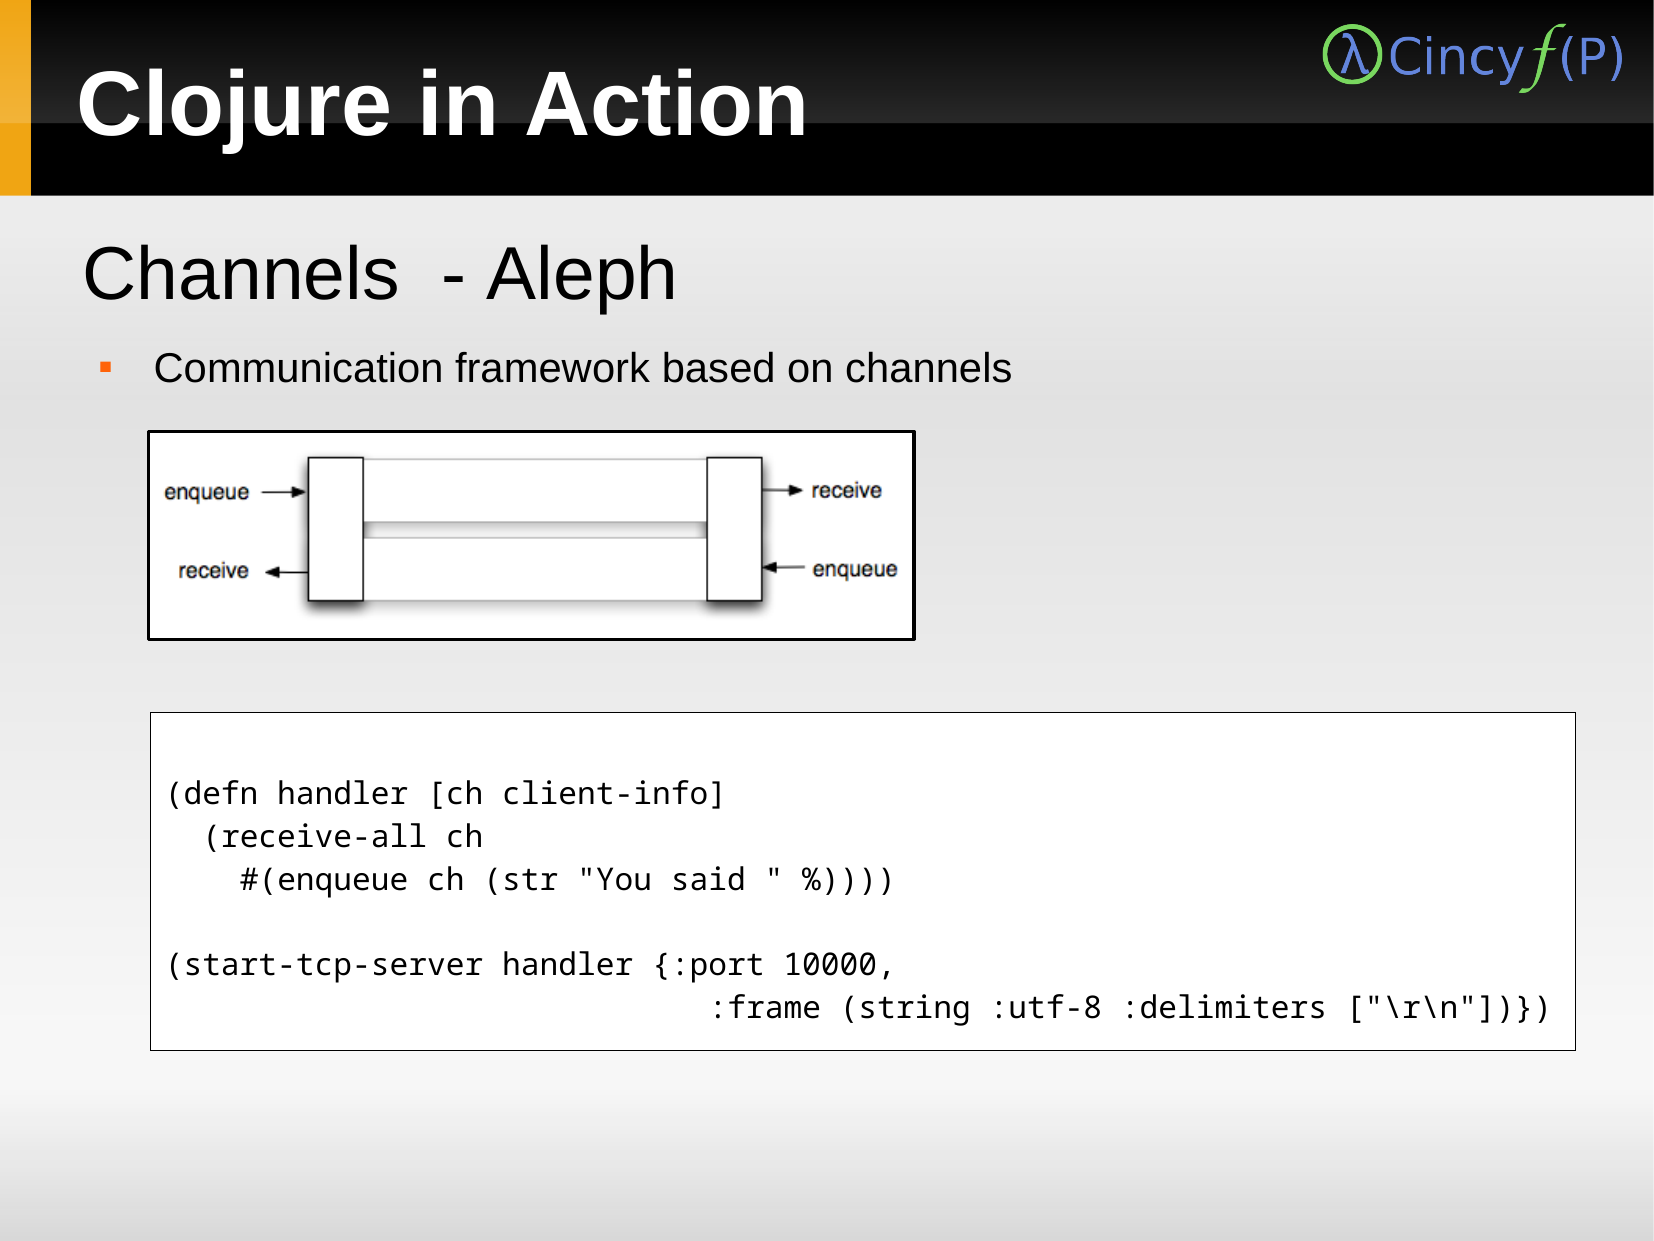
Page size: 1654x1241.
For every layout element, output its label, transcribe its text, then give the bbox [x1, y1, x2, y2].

picture [0, 0, 1654, 1241]
list Channels - Aleph Communication framework based on channels [82, 231, 1388, 413]
title Clojure in Action [76, 0, 1565, 208]
text_box (defn handler [ch client-info] (receive-all ch #(enqueue ch (str "You said " %)))) (start-tcp-server handler {:port 10000, :frame (string :utf-8 :delimiters ["\r\n"])}) [150, 712, 1576, 1051]
